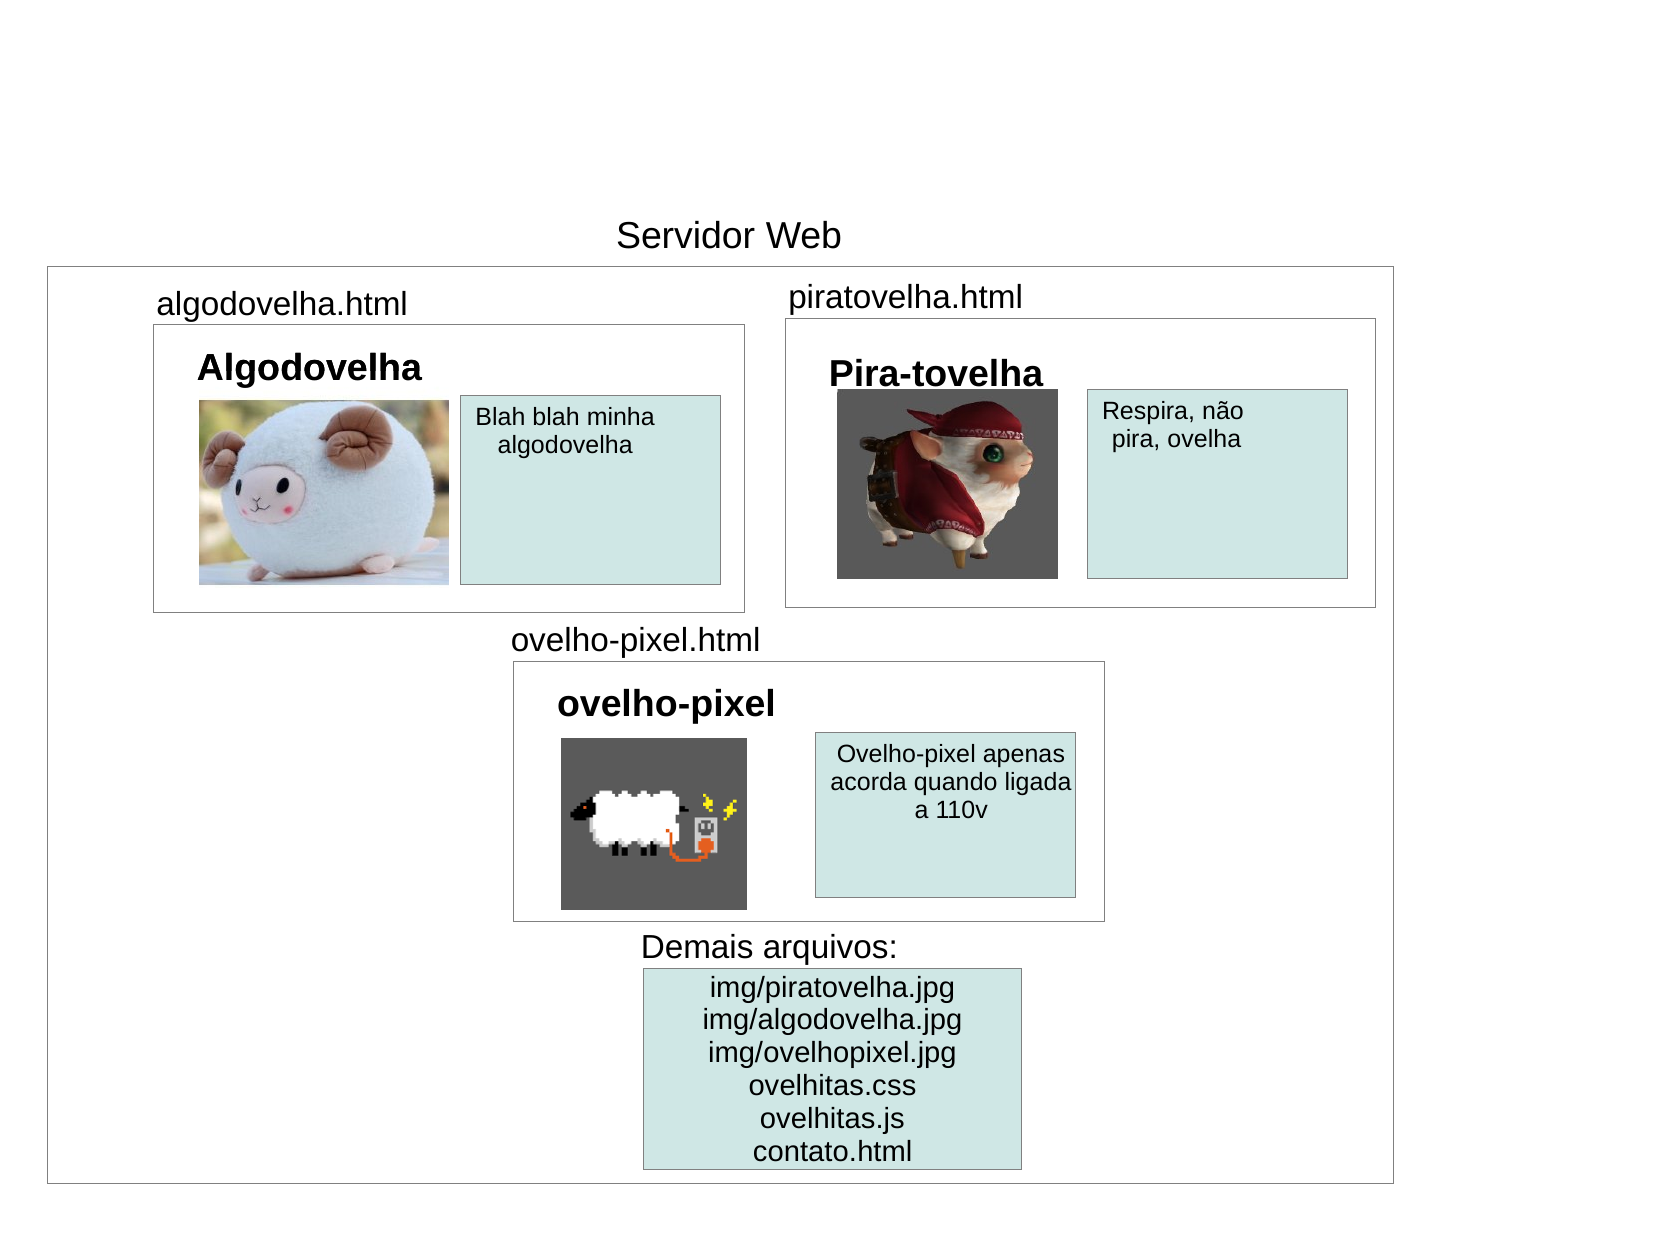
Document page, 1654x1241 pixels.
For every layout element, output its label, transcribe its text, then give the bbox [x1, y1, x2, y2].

text_box Demais arquivos: [625, 922, 914, 974]
text_box algodovelha.html [154, 325, 424, 330]
text_box Pira-tovelha [814, 344, 1059, 402]
text_box piratovelha.html [773, 283, 1039, 324]
picture [199, 371, 449, 612]
picture [837, 389, 1058, 579]
text_box Respira, não pira, ovelha [1087, 389, 1348, 579]
text_box Algodovelha [182, 338, 438, 396]
text_box ovelho-pixel.html [496, 614, 776, 667]
text_box algodovelha.html [141, 277, 424, 330]
text_box img/piratovelha.jpg img/algodovelha.jpg img/ovelhopixel.jpg ovelhitas.css ovelhitas.js contato.html [643, 968, 1022, 1170]
text_box Blah blah minha algodovelha [460, 395, 721, 585]
picture [561, 738, 747, 910]
text_box Servidor Web [601, 206, 1104, 283]
text_box Ovelho-pixel apenas acorda quando ligada a 110v [815, 732, 1076, 898]
text_box ovelho-pixel [542, 675, 791, 733]
